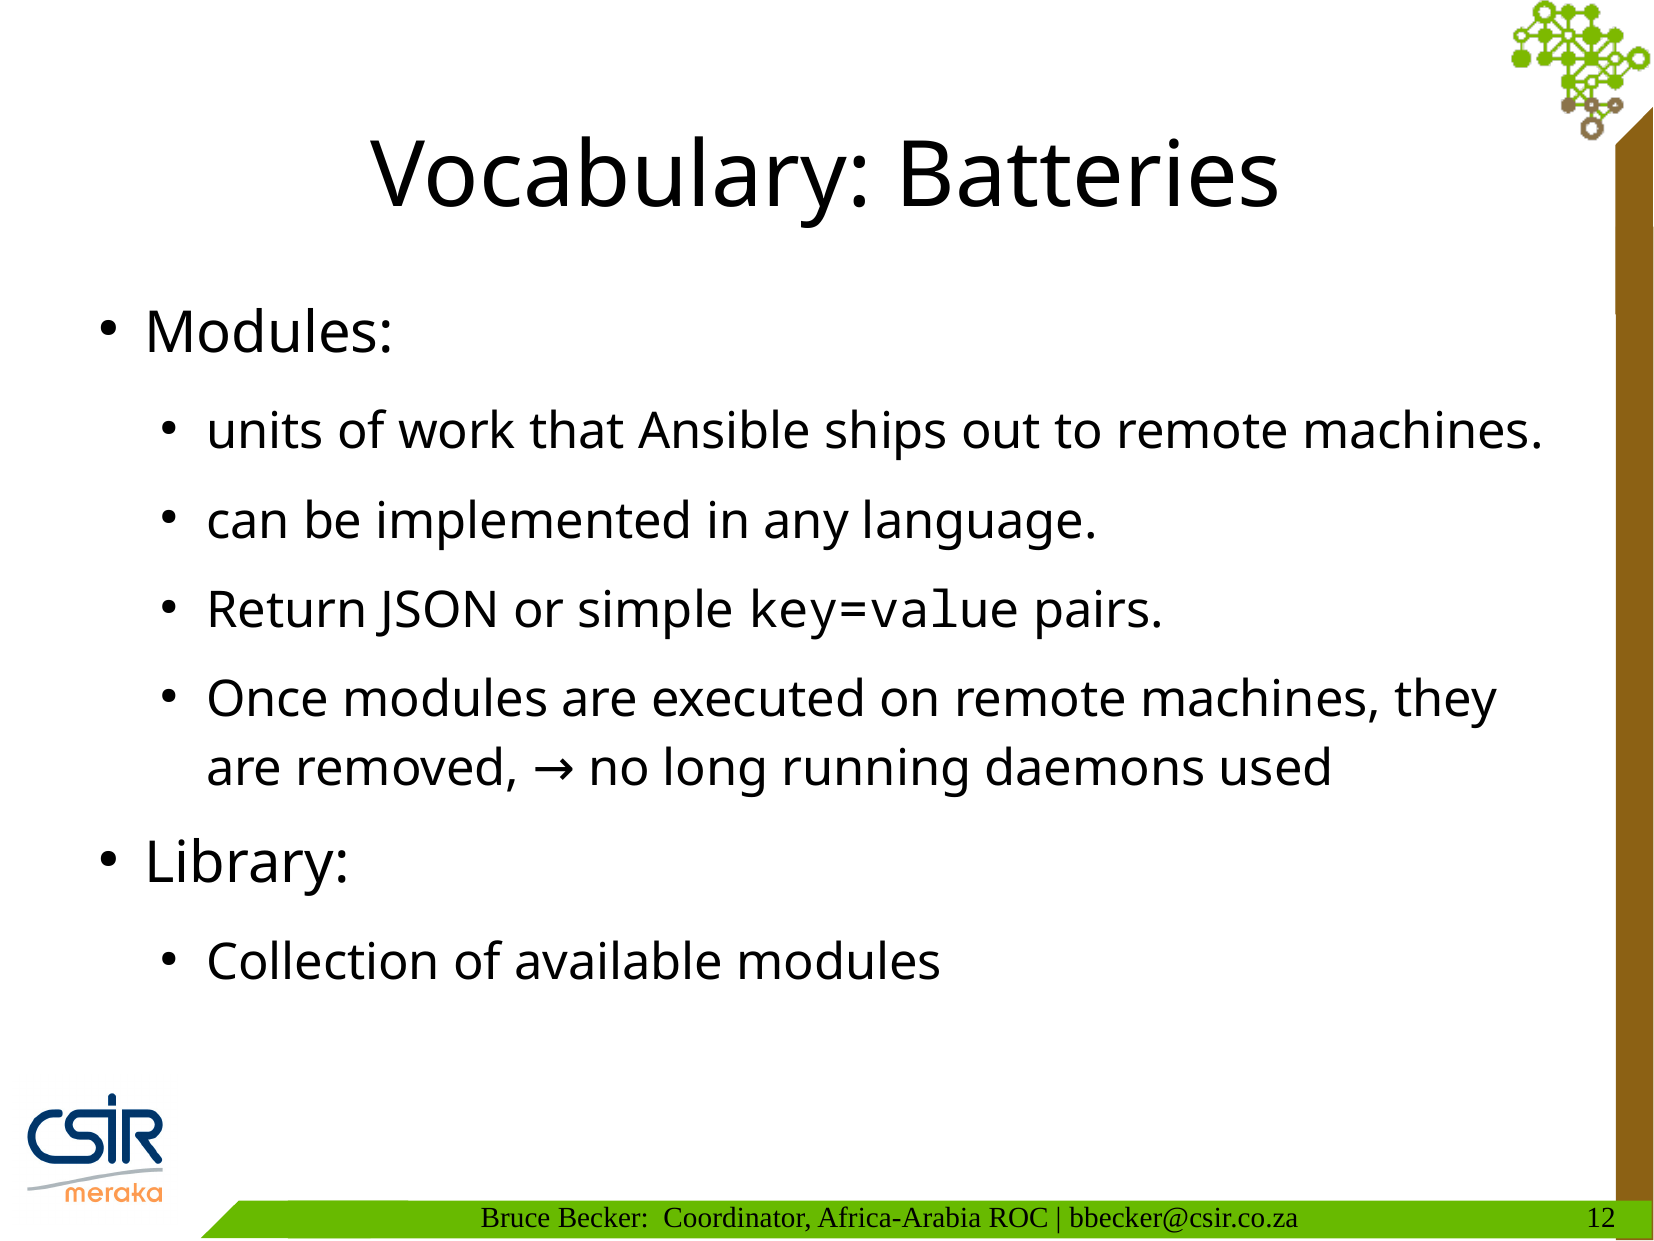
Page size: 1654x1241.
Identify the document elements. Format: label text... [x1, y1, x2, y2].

list Modules: units of work that Ansible ships out to remote machines. can be implemented in any language. Return JSON or simple key=value pairs. Once modules are executed on remote machines, they are removed, → no long running daemons used Library: Collection of available modules [82, 290, 1571, 1010]
title Vocabulary: Batteries [82, 67, 1571, 275]
picture [1503, 0, 1654, 144]
picture [12, 1074, 178, 1225]
